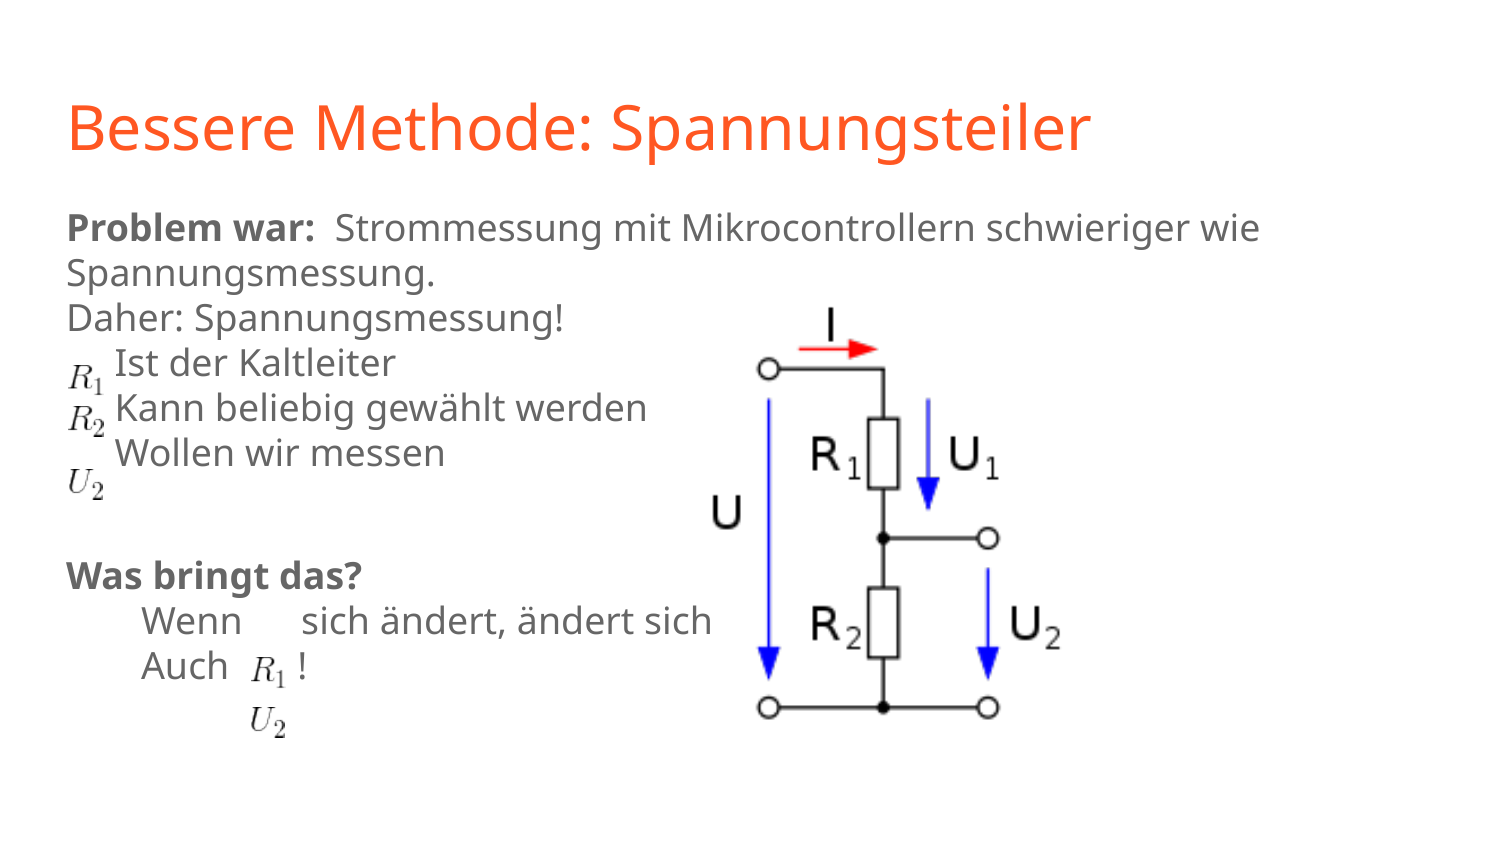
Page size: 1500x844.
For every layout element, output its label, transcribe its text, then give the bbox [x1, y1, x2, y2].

picture [68, 365, 104, 398]
picture [68, 406, 104, 437]
title Bessere Methode: Spannungsteiler [51, 72, 1449, 167]
picture [251, 707, 285, 738]
picture [69, 469, 103, 500]
list Problem war: Strommessung mit Mikrocontrollern schwieriger wie Spannungsmessung. Daher: Spannungsmessung! Ist der Kaltleiter Kann beliebig gewählt werden Wollen wir messen Was bringt das? Wenn sich ändert, ändert sich Auch ! [51, 189, 1449, 750]
picture [630, 290, 1128, 738]
picture [251, 657, 286, 690]
